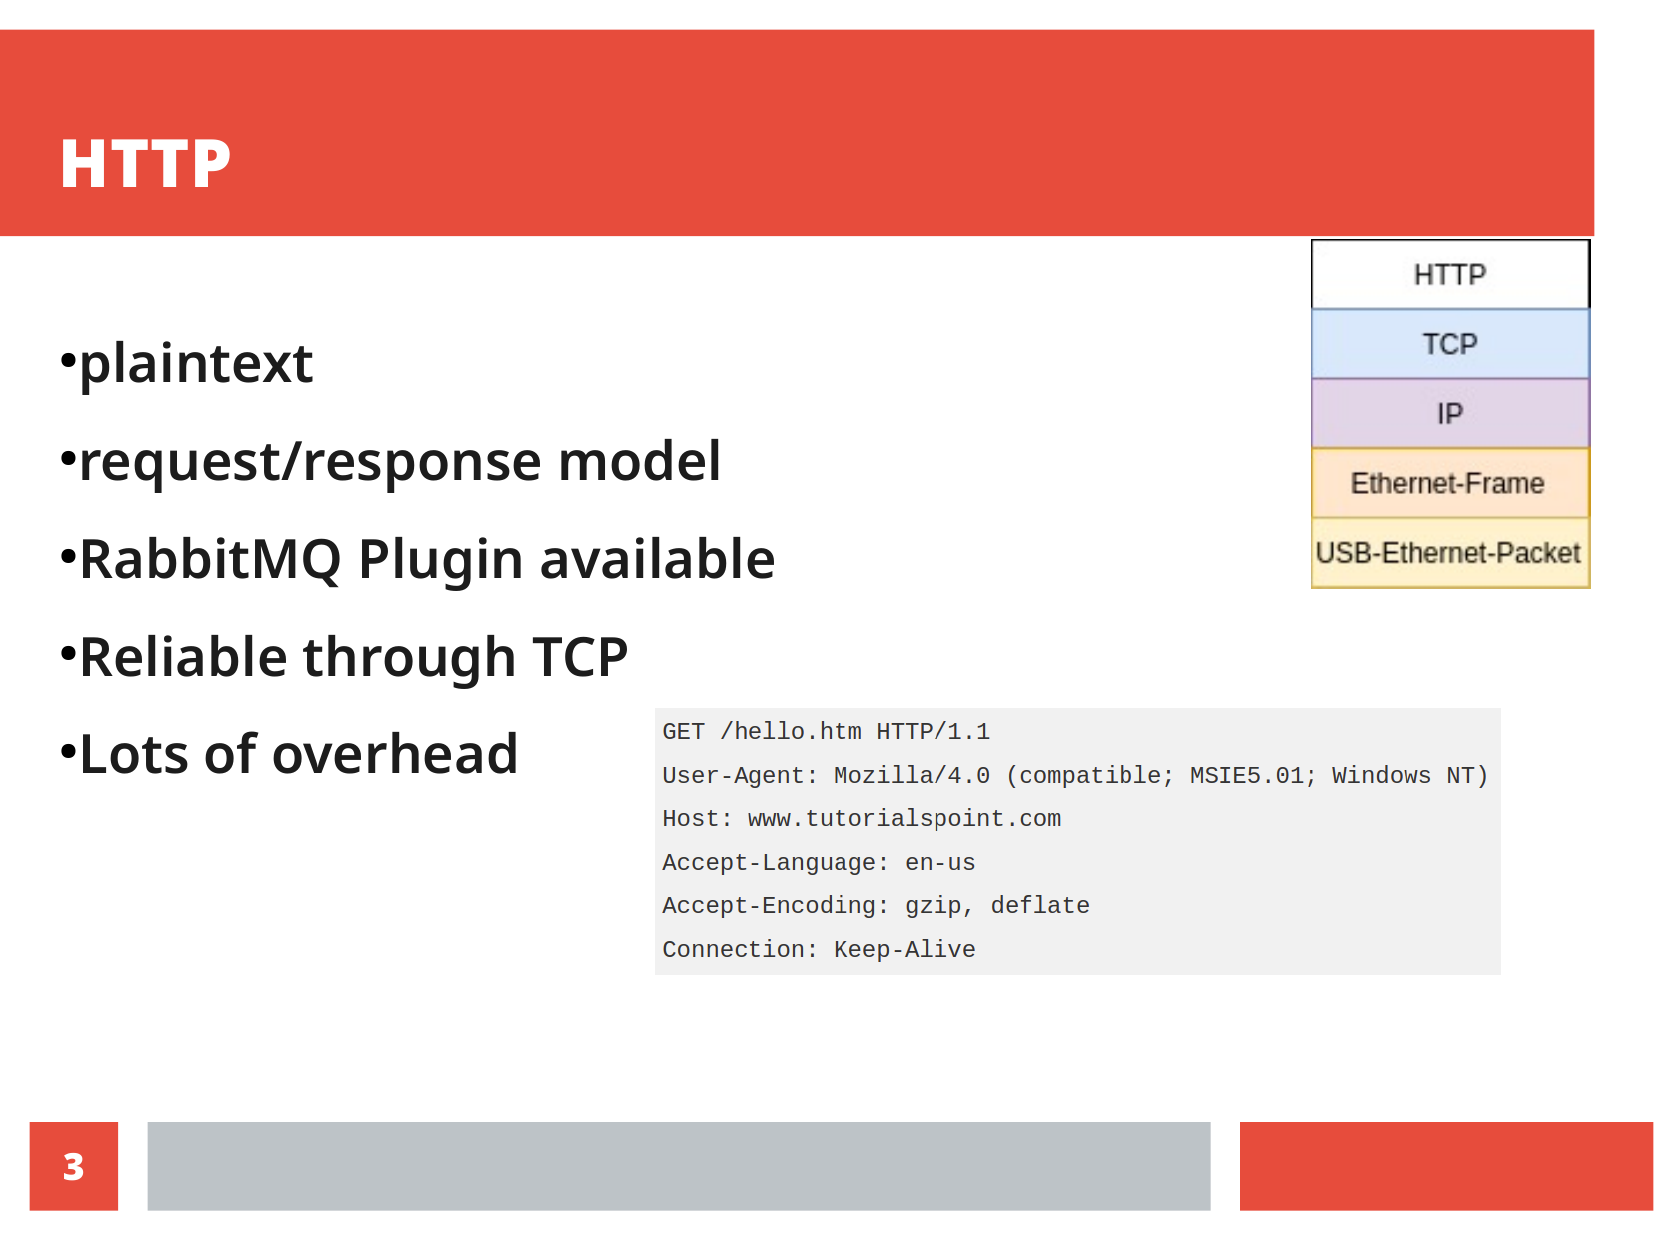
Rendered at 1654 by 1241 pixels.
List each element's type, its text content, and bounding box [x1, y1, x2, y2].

title HTTP [59, 59, 1595, 207]
picture [1311, 239, 1591, 589]
list plaintext request/response model RabbitMQ Plugin available Reliable through TCP Lots of overhead [59, 324, 1565, 1093]
